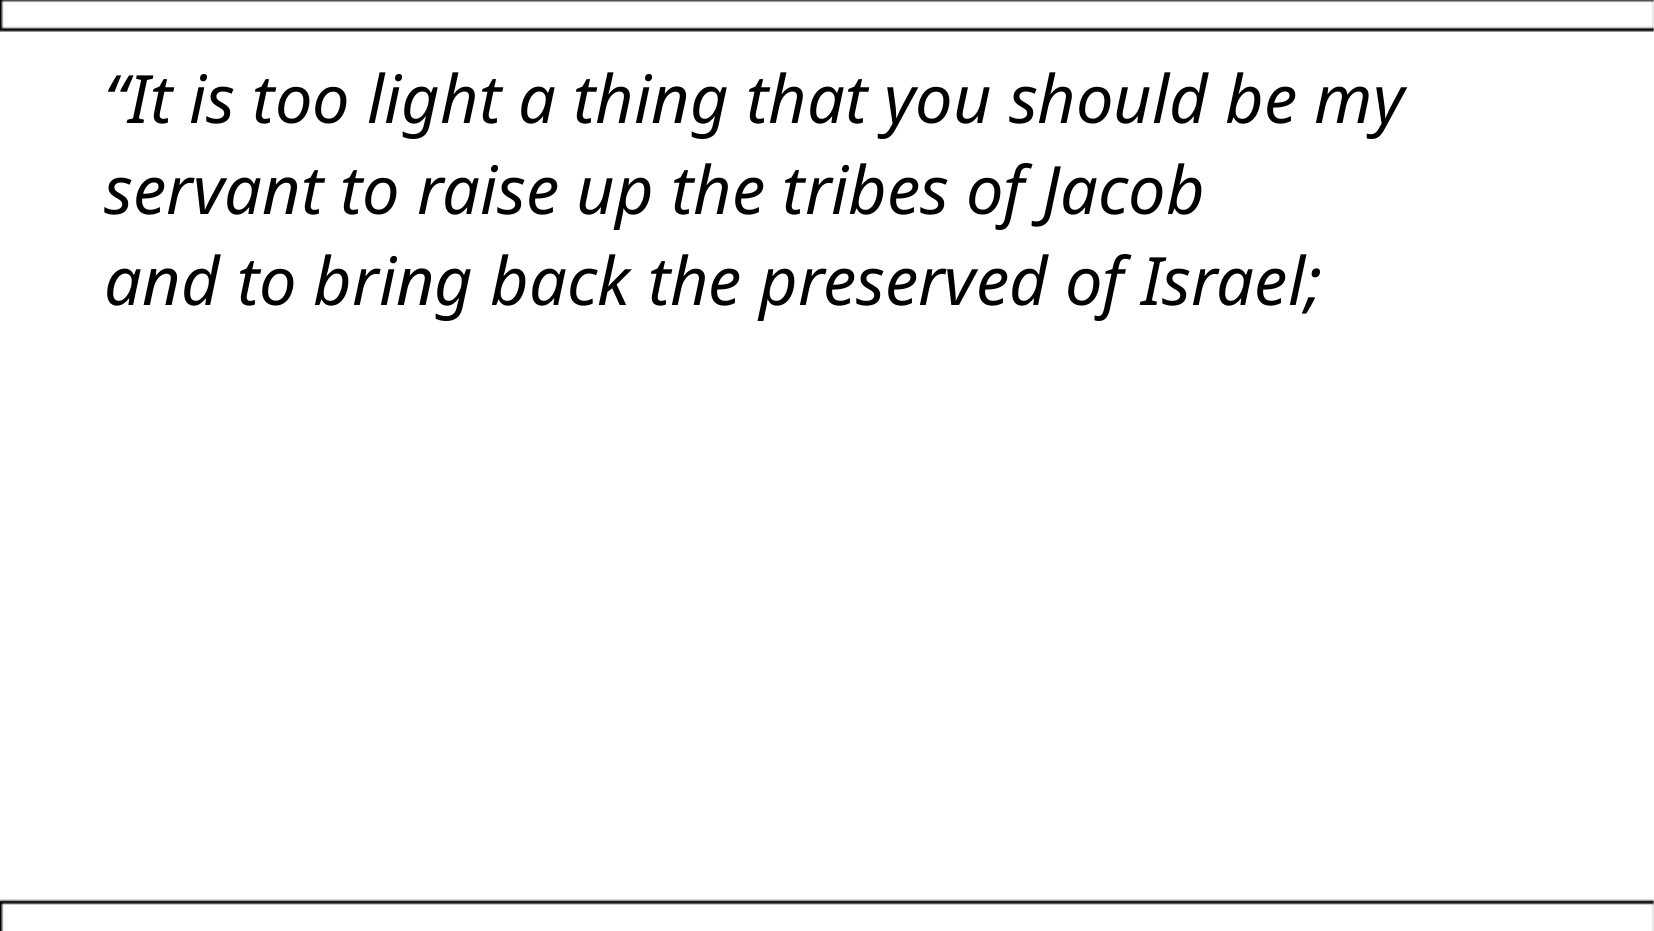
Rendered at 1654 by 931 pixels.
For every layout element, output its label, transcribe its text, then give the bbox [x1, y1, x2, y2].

picture [0, 0, 1654, 931]
text_box “It is too light a thing that you should be my servant to raise up the tribes of Jacob and to bring back the preserved of Israel; [90, 45, 1561, 331]
